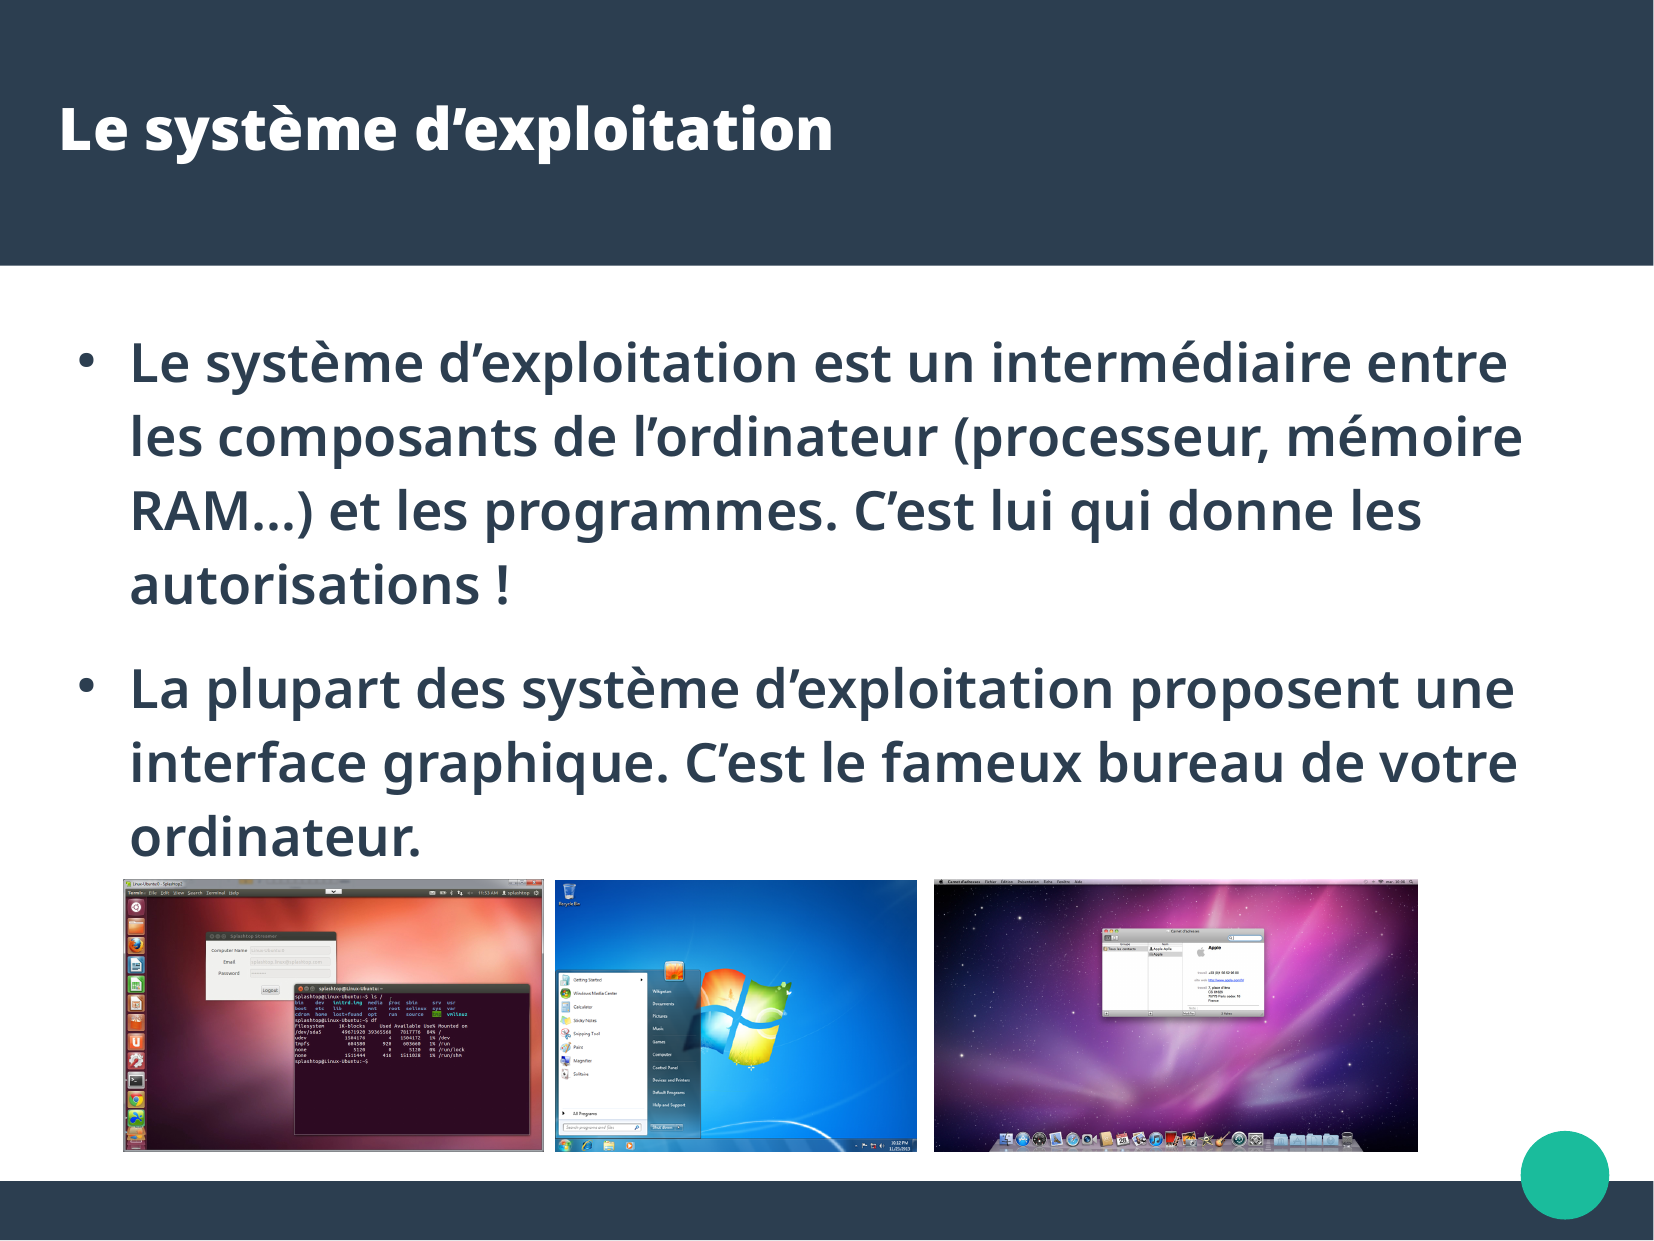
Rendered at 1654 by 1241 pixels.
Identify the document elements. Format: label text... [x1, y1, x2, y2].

picture [555, 880, 917, 1152]
title Le système d’exploitation [59, 49, 1595, 207]
picture [934, 879, 1418, 1152]
list Le système d’exploitation est un intermédiaire entre les composants de l’ordinateur (processeur, mémoire RAM…) et les programmes. C’est lui qui donne les autorisations ! La plupart des système d’exploitation proposent une interface graphique. C’est le fameux bureau de votre ordinateur. [59, 324, 1595, 1152]
picture [123, 879, 544, 1152]
